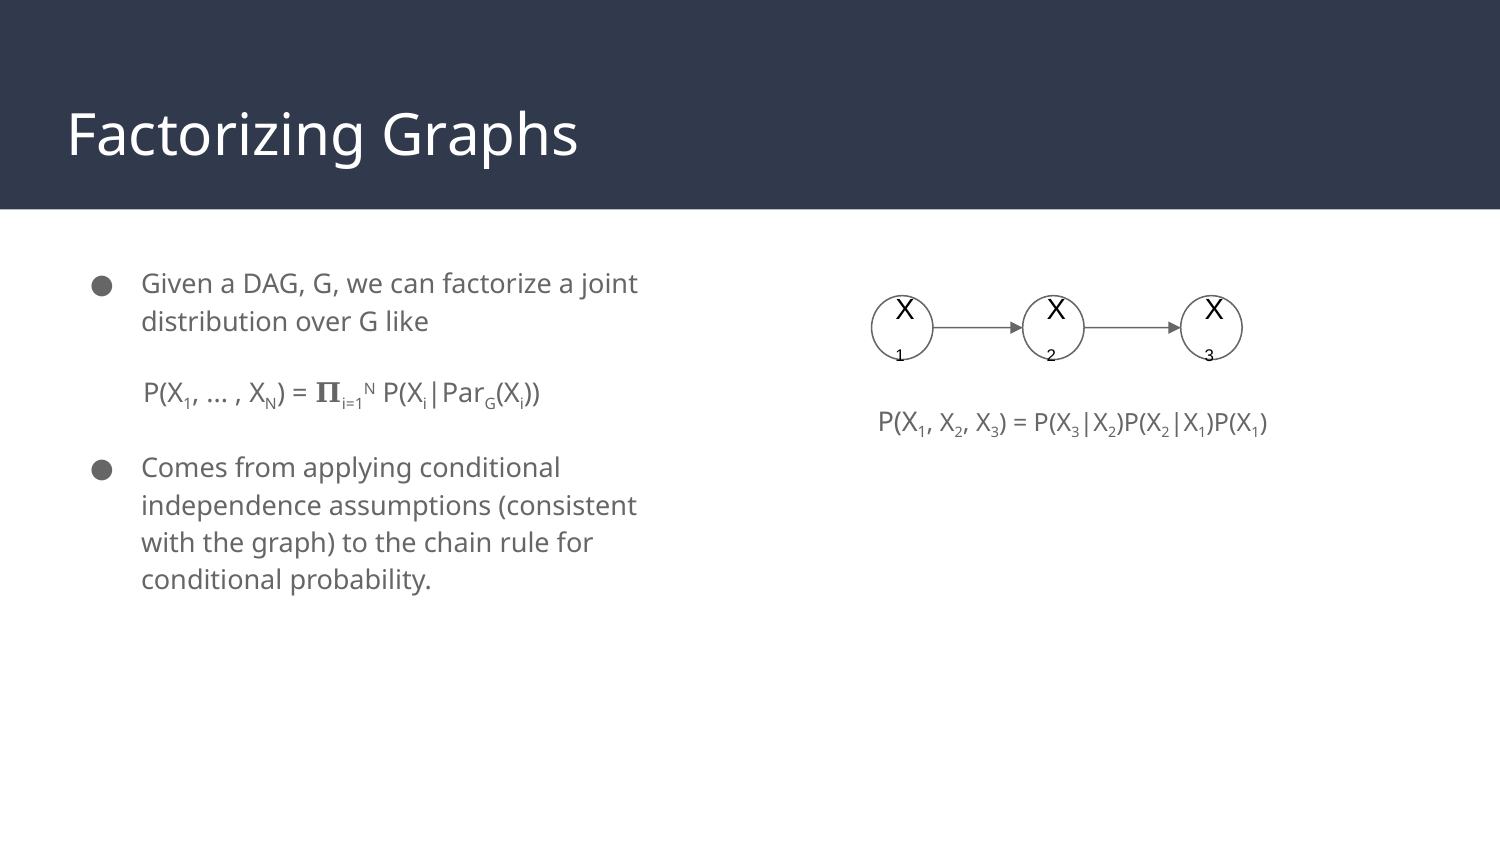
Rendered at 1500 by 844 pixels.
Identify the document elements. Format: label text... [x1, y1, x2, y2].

text_box X1 [871, 295, 933, 360]
text_box X3 [1180, 295, 1243, 360]
text_box X2 [1022, 295, 1084, 360]
list P(X1, X2, X3) = P(X3|X2)P(X2|X1)P(X1) [792, 247, 1449, 752]
title Factorizing Graphs [51, 82, 1449, 185]
list Given a DAG, G, we can factorize a joint distribution over G like P(X1, ... , XN) = 𝚷i=1N P(Xi|ParG(Xi)) Comes from applying conditional independence assumptions (consistent with the graph) to the chain rule for conditional probability. [51, 247, 708, 752]
